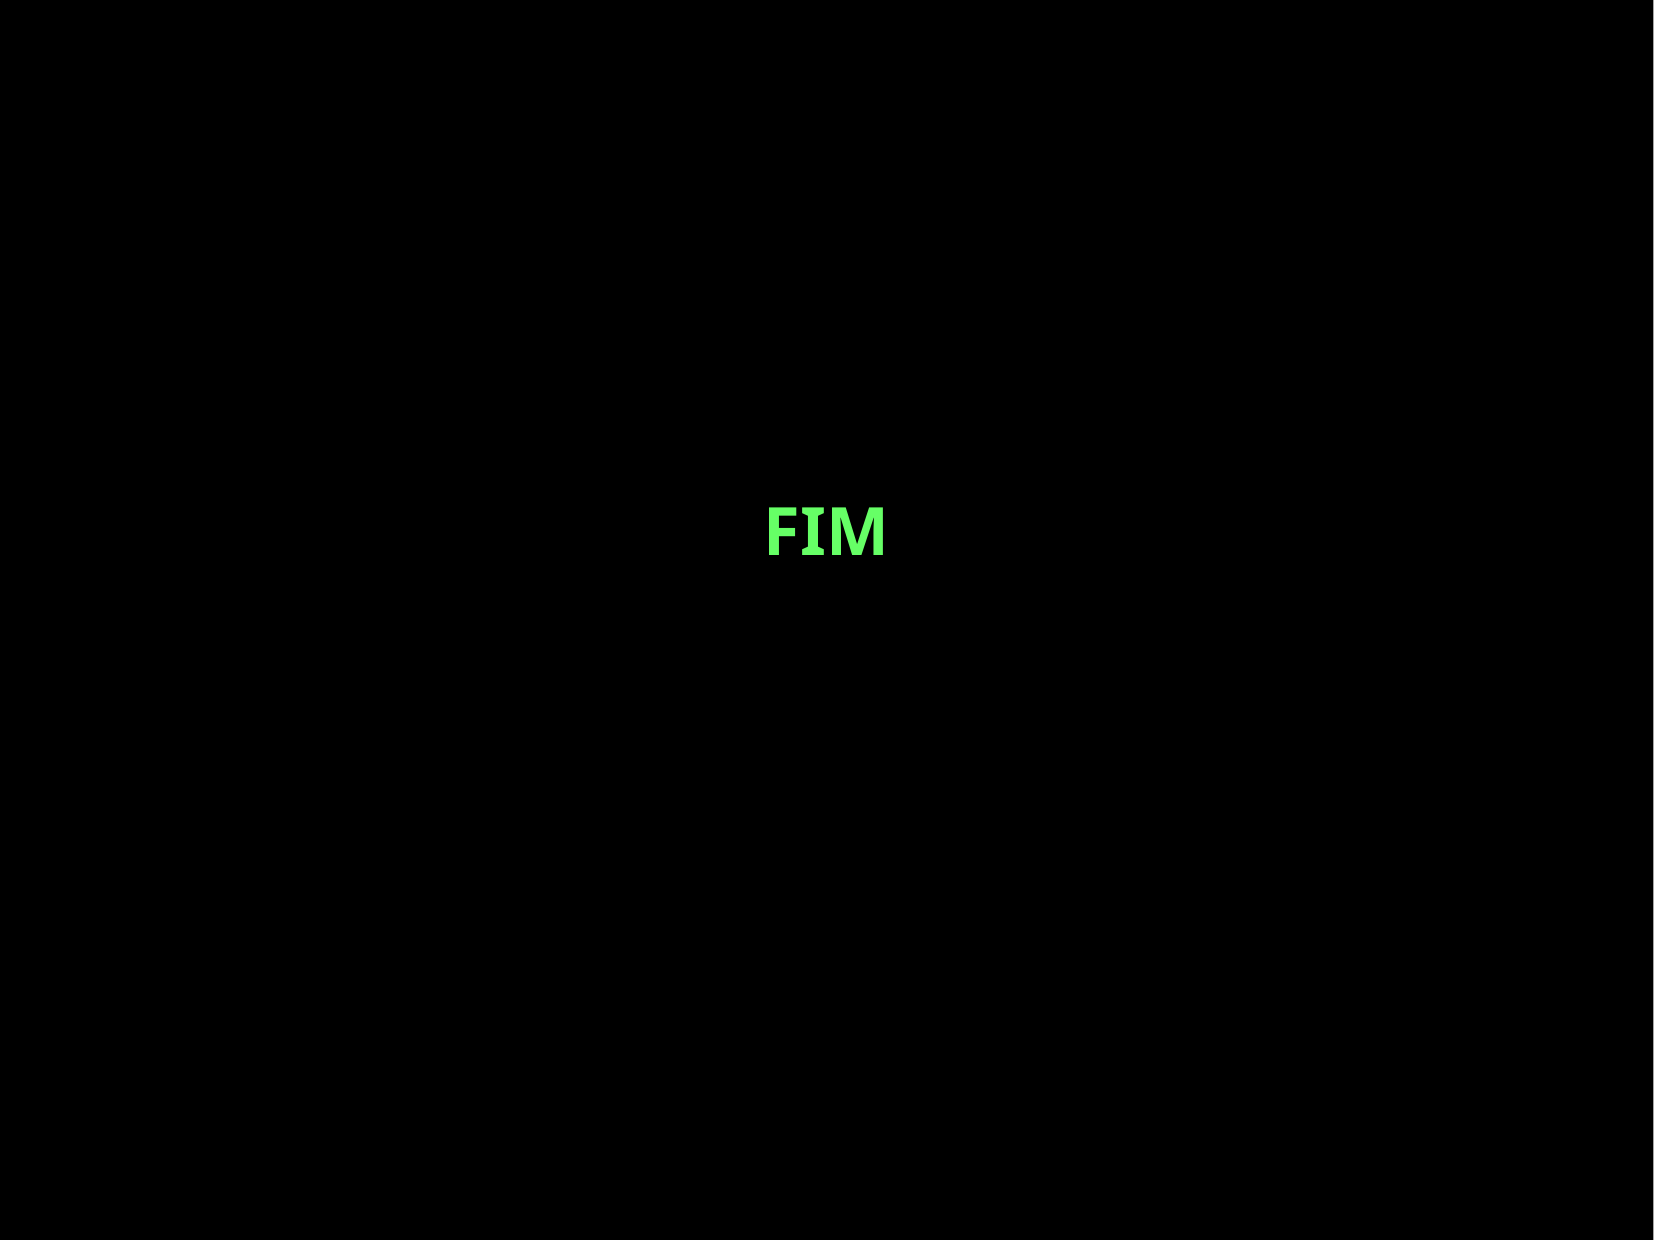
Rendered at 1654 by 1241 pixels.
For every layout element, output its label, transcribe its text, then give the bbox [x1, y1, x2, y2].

subtitle FIM [82, 49, 1571, 1010]
